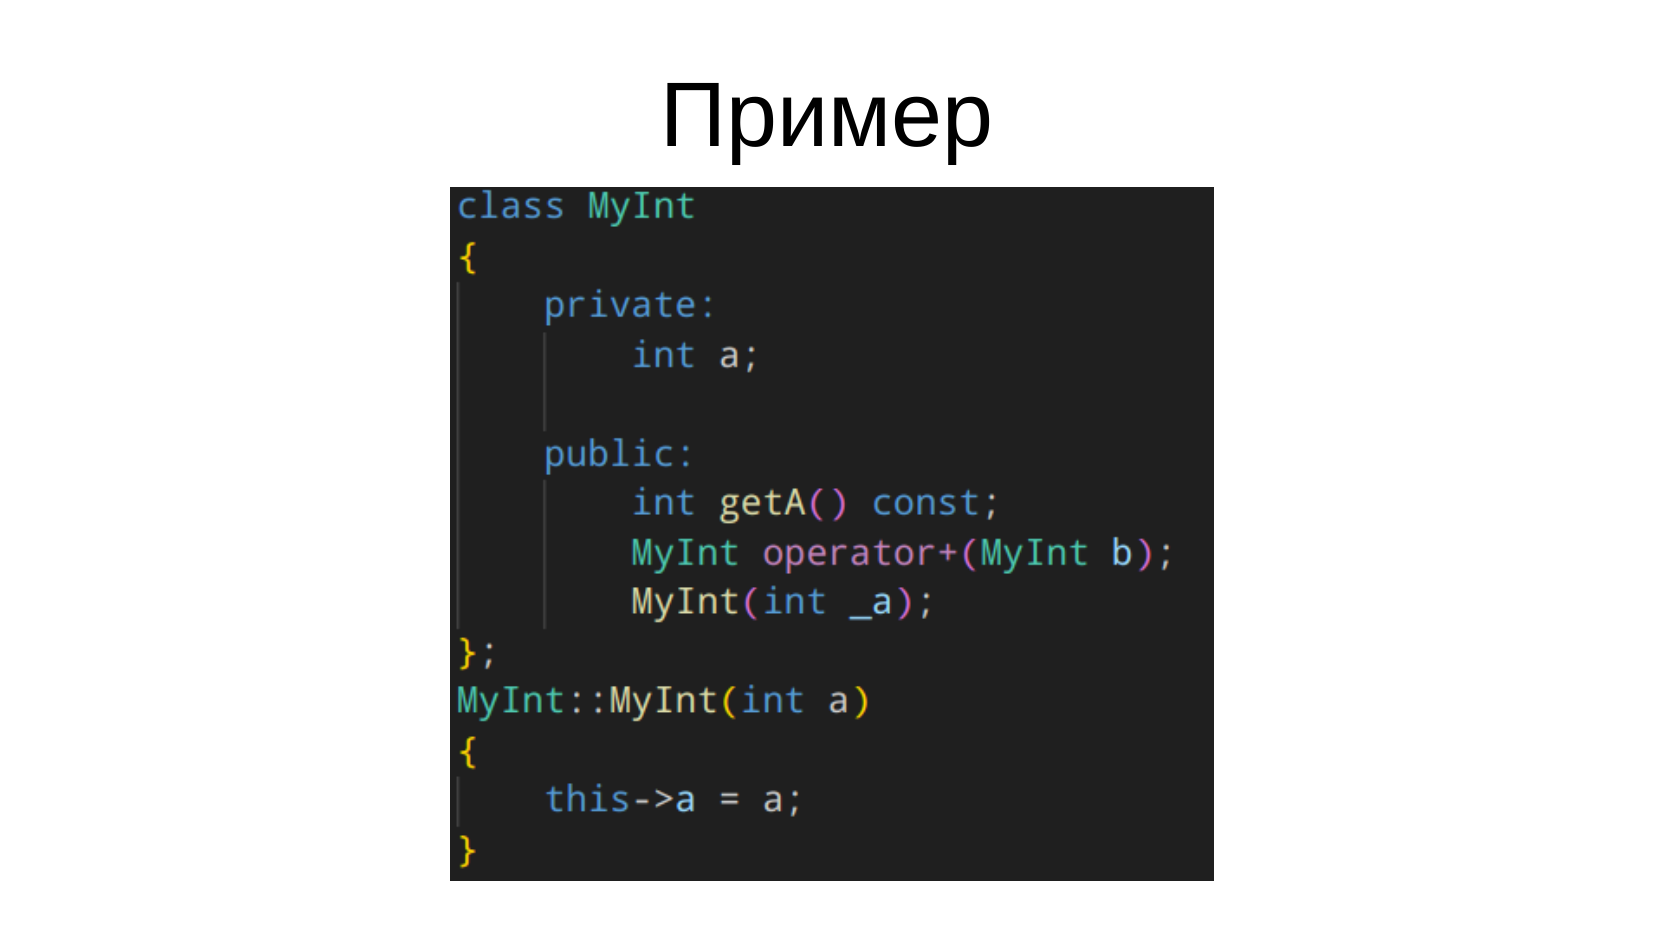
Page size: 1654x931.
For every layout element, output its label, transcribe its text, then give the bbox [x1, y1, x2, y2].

title Пример [82, 37, 1571, 193]
picture [450, 187, 1214, 881]
